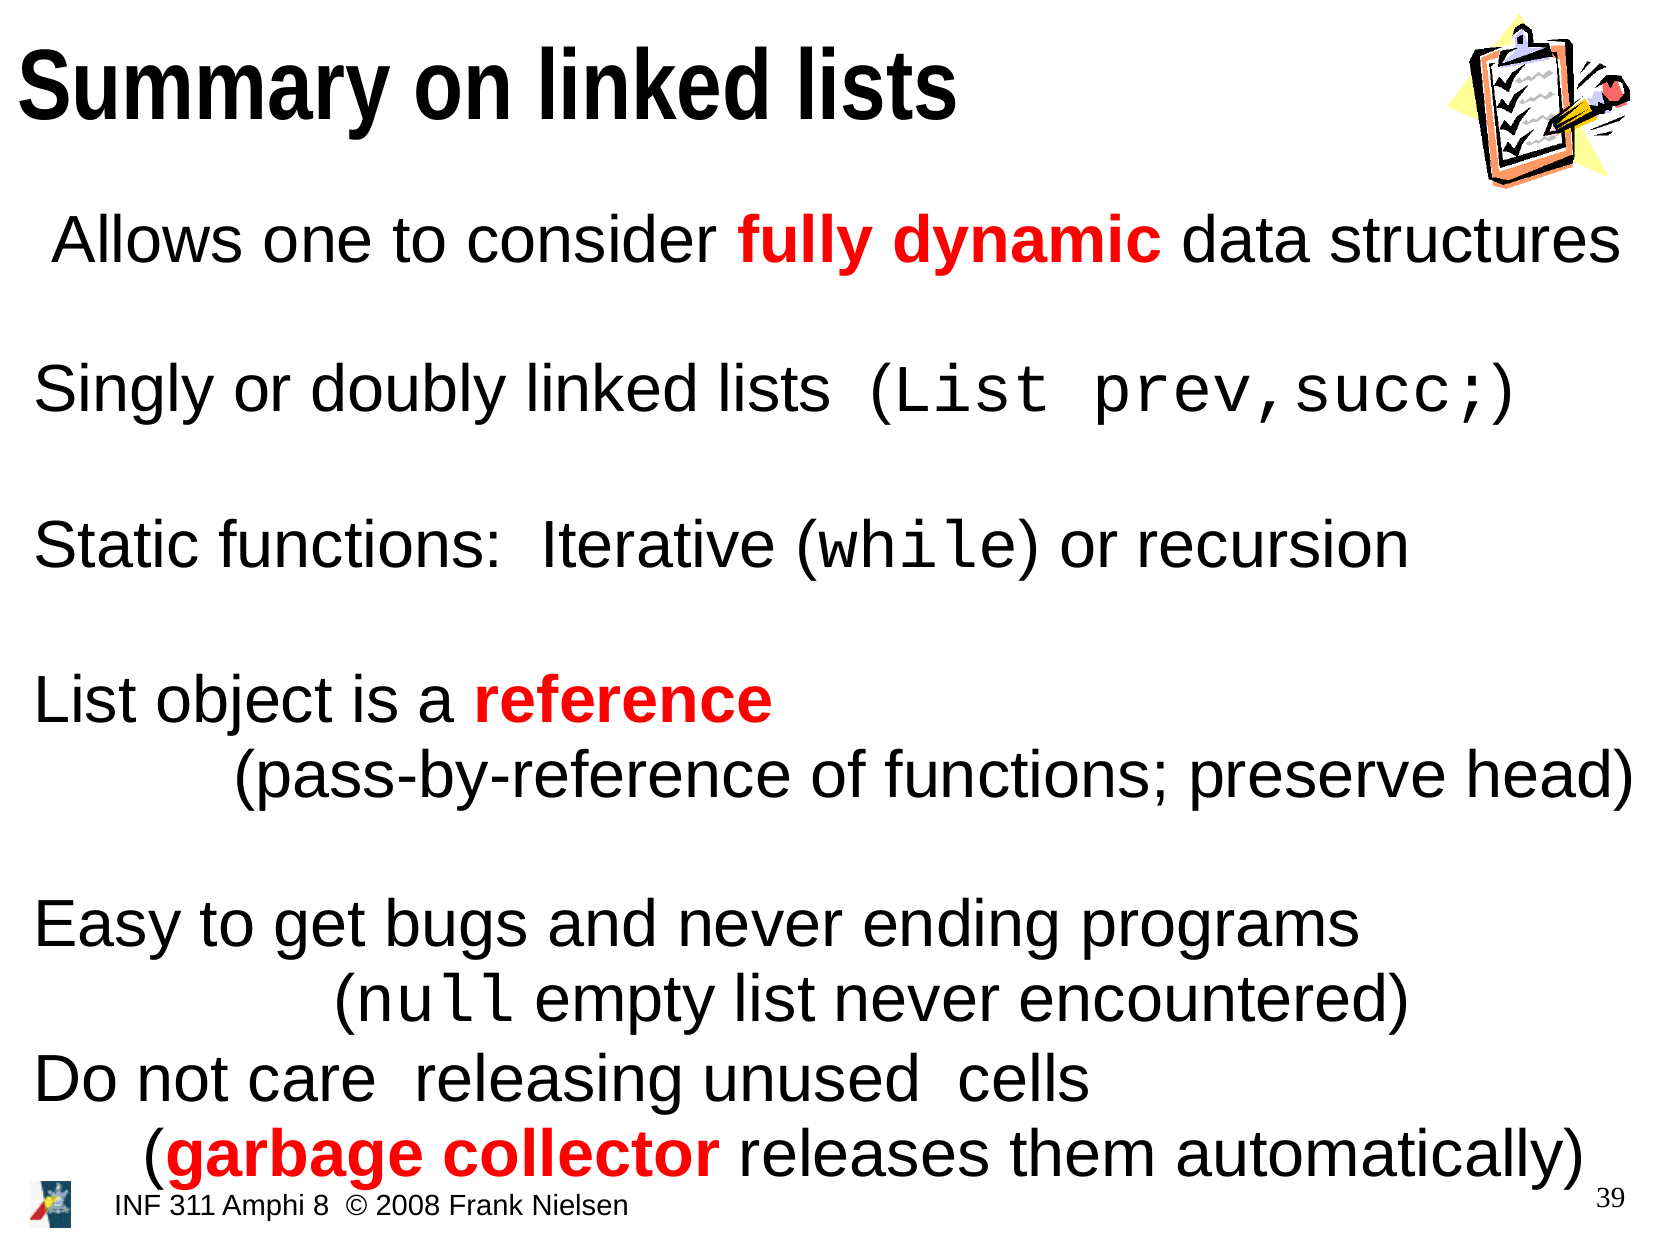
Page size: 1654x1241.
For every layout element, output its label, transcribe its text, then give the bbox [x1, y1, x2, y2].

picture [1446, 11, 1631, 191]
picture [29, 1199, 71, 1228]
text_box Summary on linked lists [2, 18, 975, 148]
text_box Allows one to consider fully dynamic data structures Singly or doubly linked lists (List prev,succ;) Static functions: Iterative (while) or recursion List object is a reference (pass-by-reference of functions; preserve head) Easy to get bugs and never ending programs (null empty list never encountered) Do not care releasing unused cells (garbage collector releases them automatically) [0, 194, 1654, 1199]
